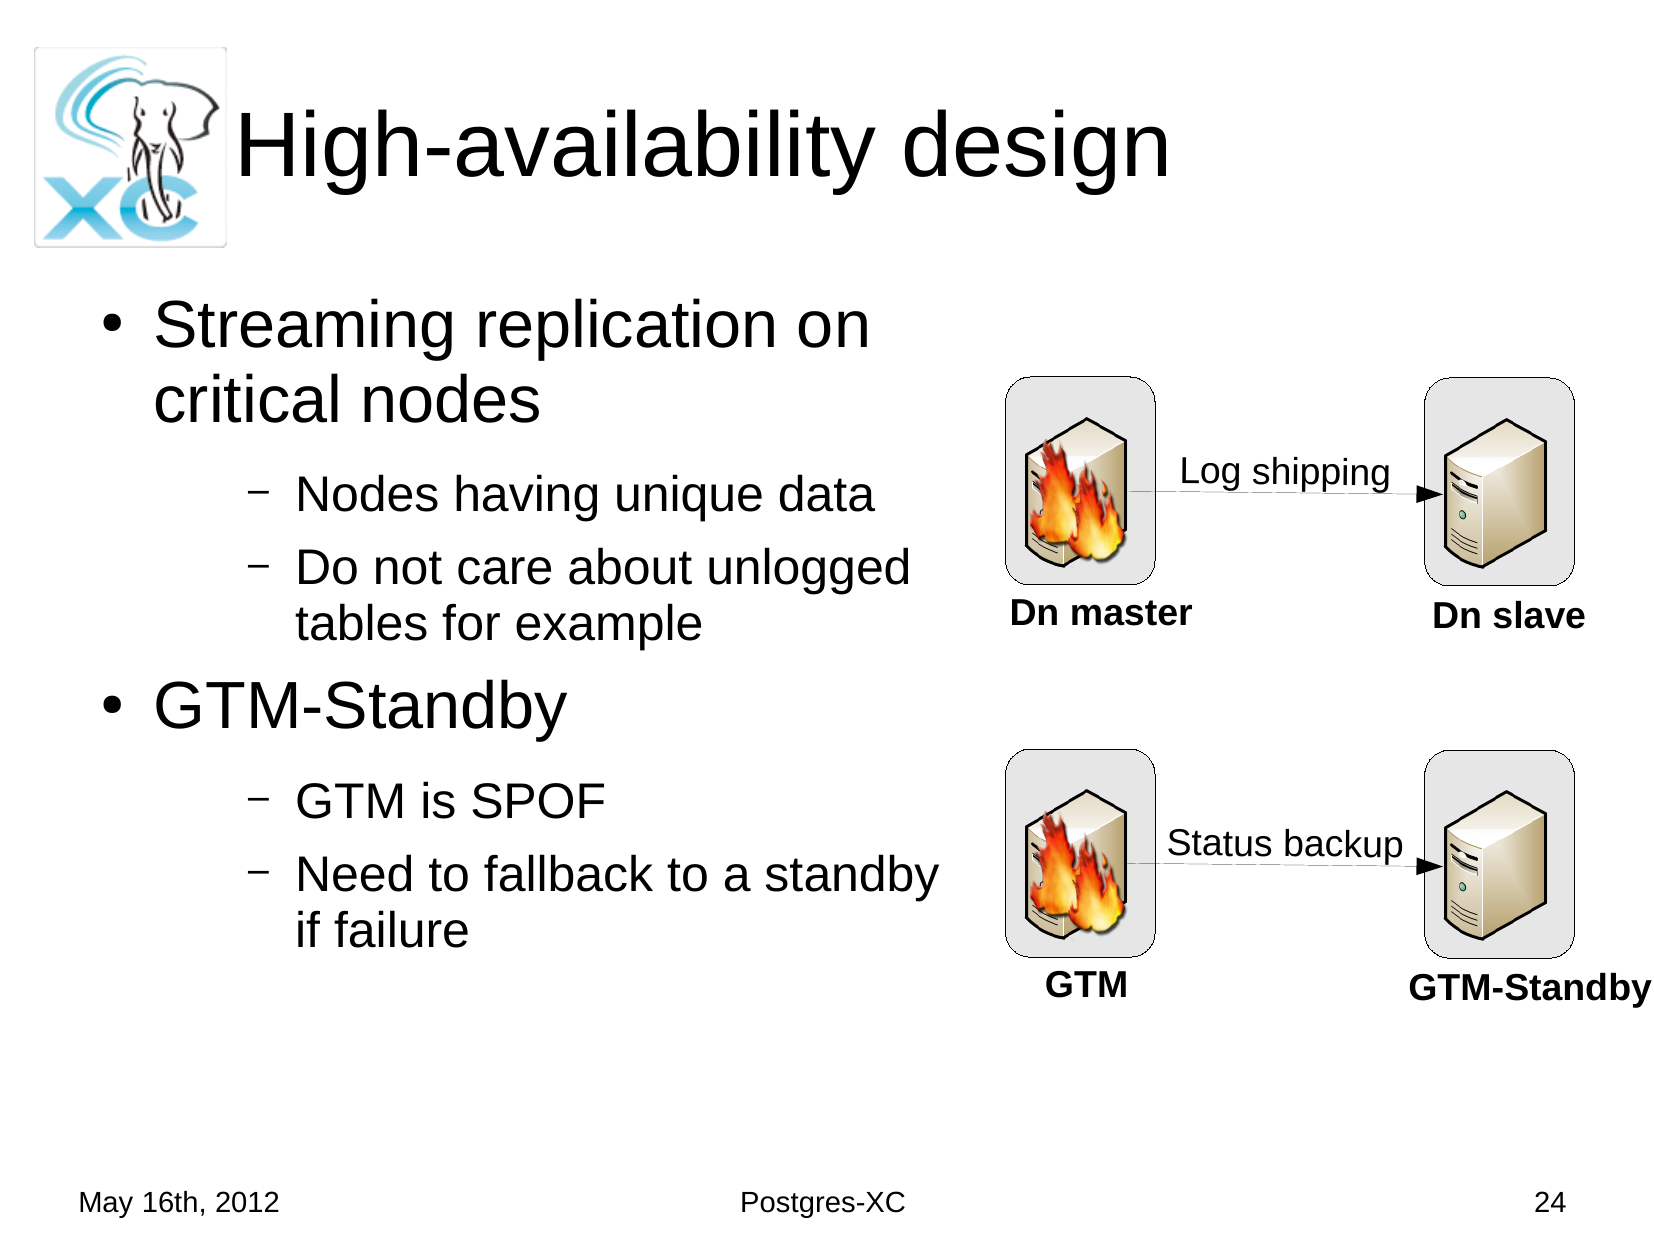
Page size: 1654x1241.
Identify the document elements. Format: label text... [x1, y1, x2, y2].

picture [1442, 416, 1550, 572]
text_box GTM-Standby [1393, 958, 1654, 1022]
title High-availability design [234, 40, 1599, 248]
text_box [1005, 376, 1156, 584]
picture [34, 47, 227, 248]
text_box Dn master [994, 584, 1208, 648]
text_box [1424, 750, 1575, 958]
list Streaming replication on critical nodes Nodes having unique data Do not care about unlogged tables for example GTM-Standby GTM is SPOF Need to fallback to a standby if failure [82, 286, 973, 1007]
picture [1442, 788, 1550, 944]
text_box GTM [1030, 956, 1144, 1020]
text_box [1005, 749, 1156, 958]
text_box [1424, 377, 1575, 586]
text_box Dn slave [1417, 586, 1601, 650]
picture [1018, 787, 1141, 943]
picture [1018, 415, 1141, 571]
